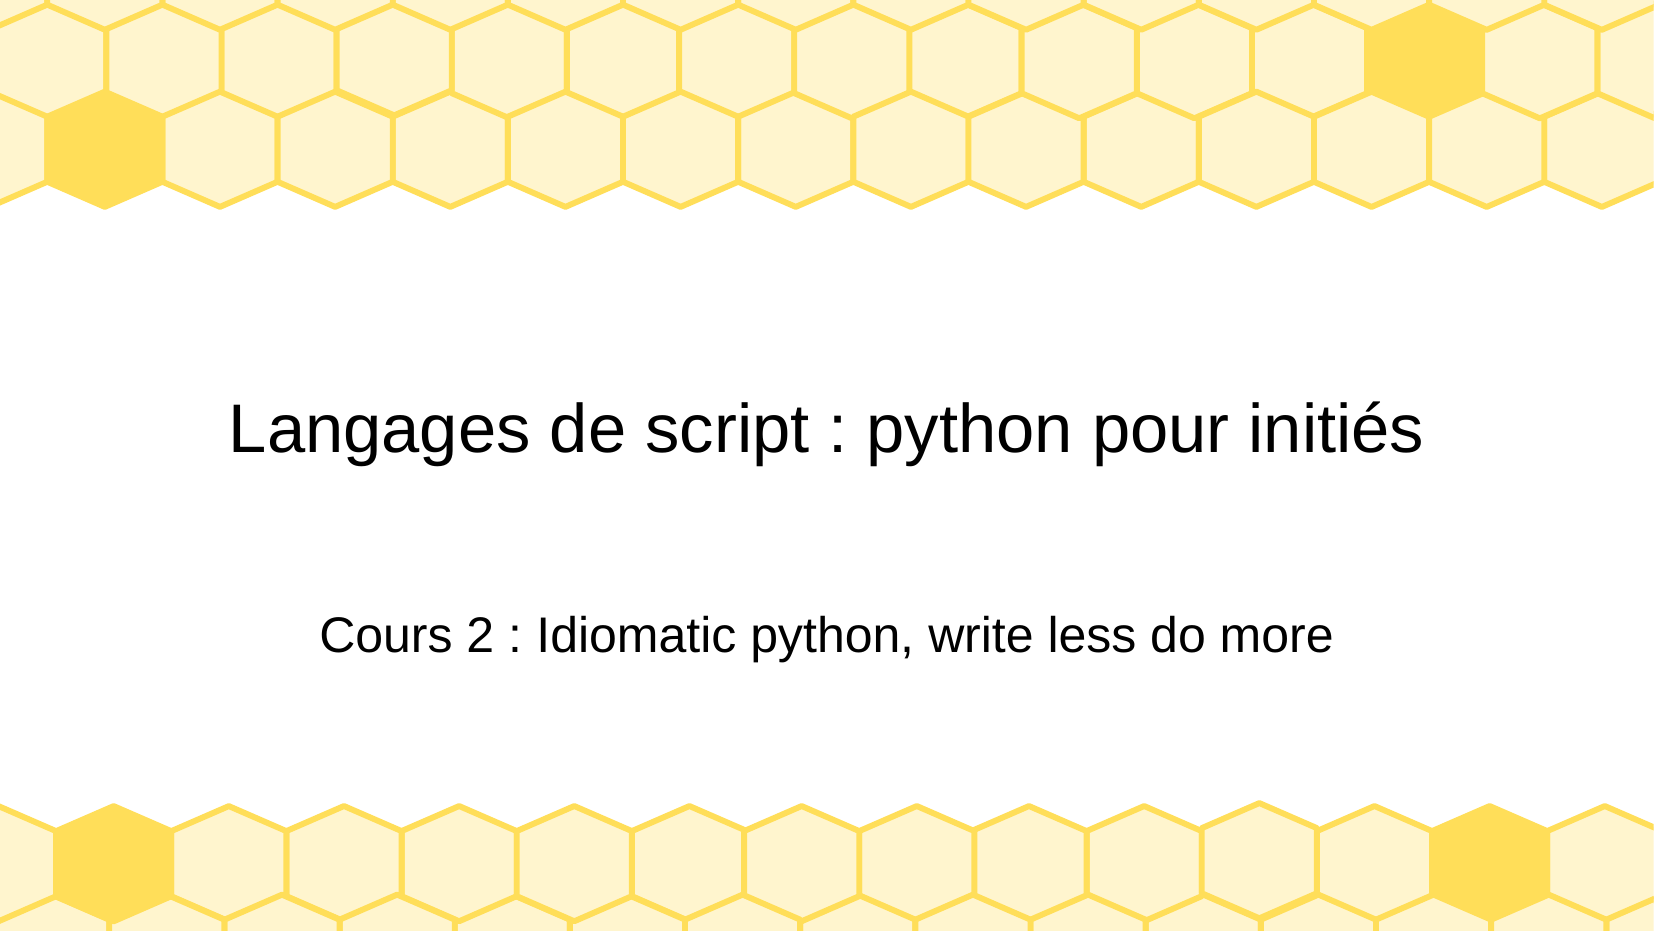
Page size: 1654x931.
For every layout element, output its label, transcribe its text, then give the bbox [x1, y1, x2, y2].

title Langages de script : python pour initiés [88, 324, 1565, 532]
subtitle Cours 2 : Idiomatic python, write less do more [88, 561, 1565, 709]
